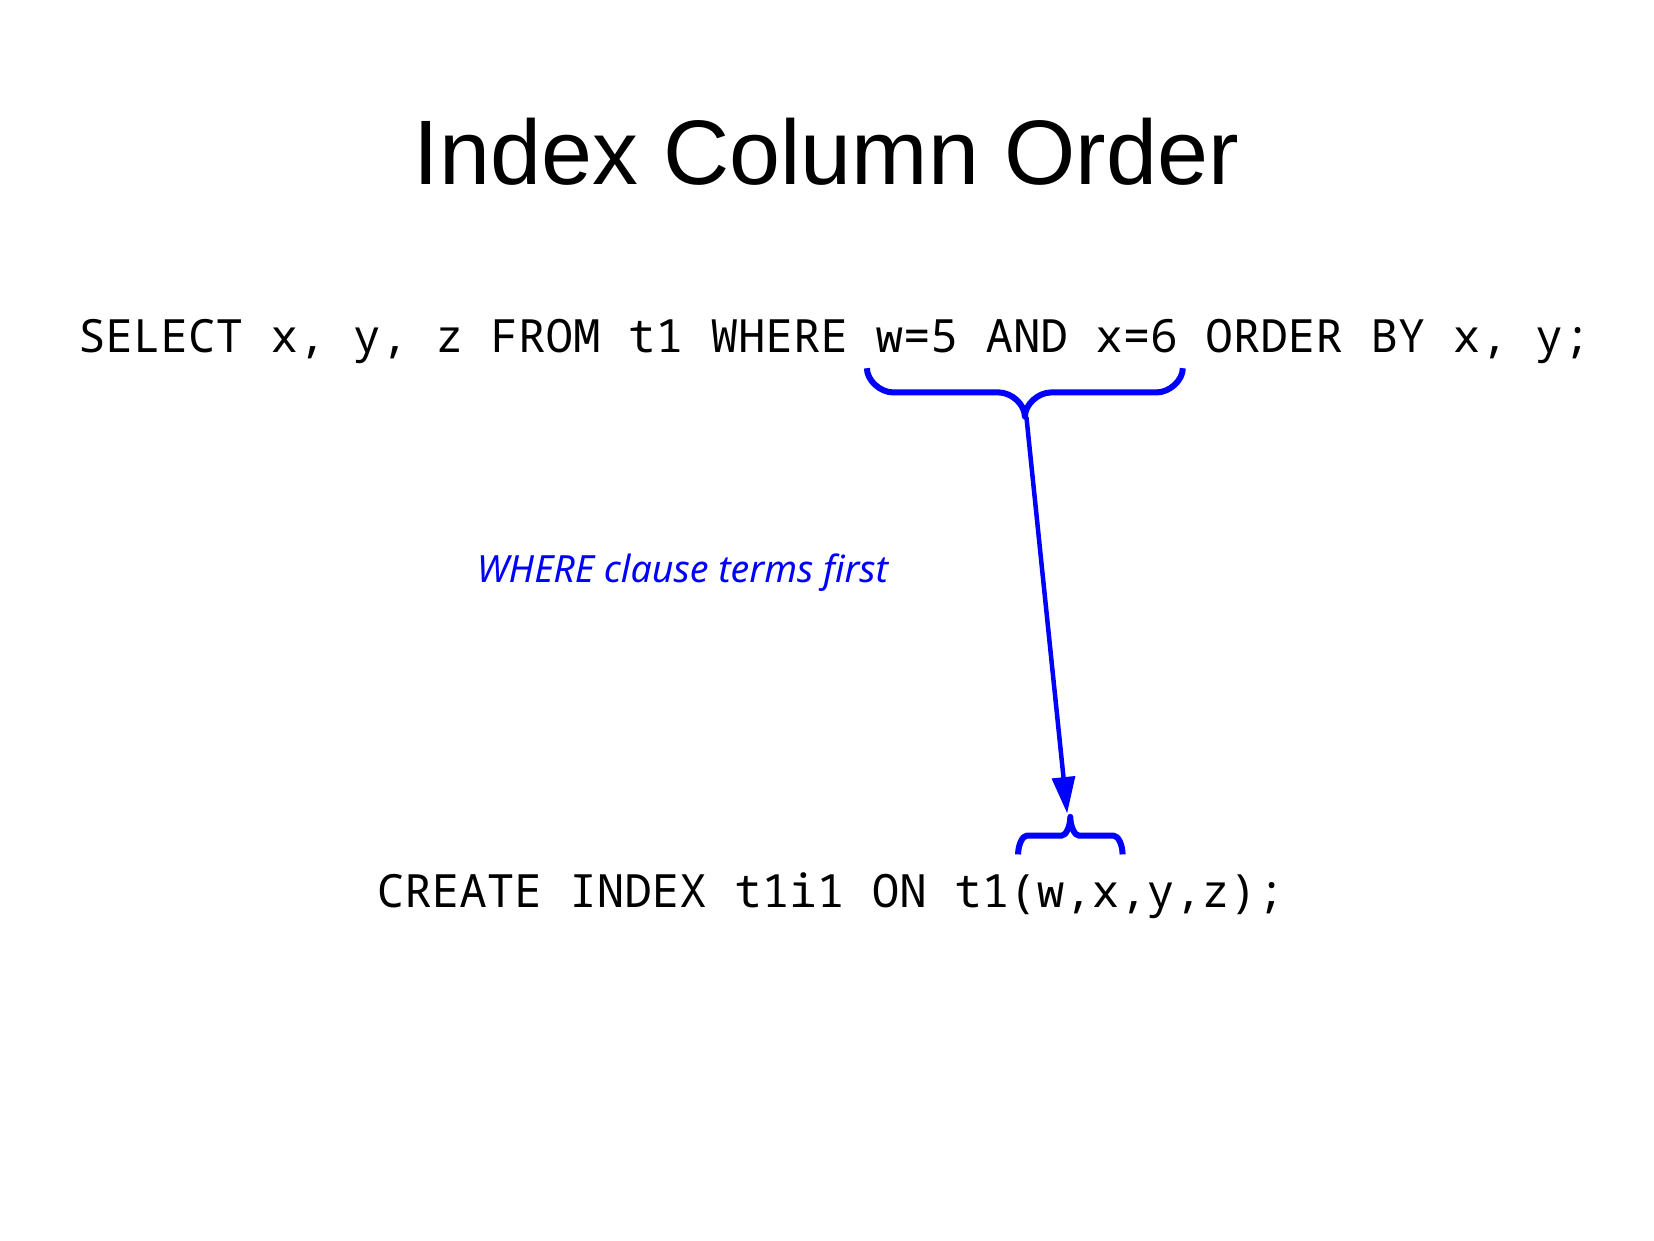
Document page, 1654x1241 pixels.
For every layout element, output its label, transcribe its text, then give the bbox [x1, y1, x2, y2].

text_box SELECT x, y, z FROM t1 WHERE w=5 AND x=6 ORDER BY x, y; [63, 295, 1606, 372]
title Index Column Order [82, 56, 1571, 250]
text_box CREATE INDEX t1i1 ON t1(w,x,y,z); [362, 851, 1300, 928]
text_box WHERE clause terms first [462, 534, 1007, 602]
